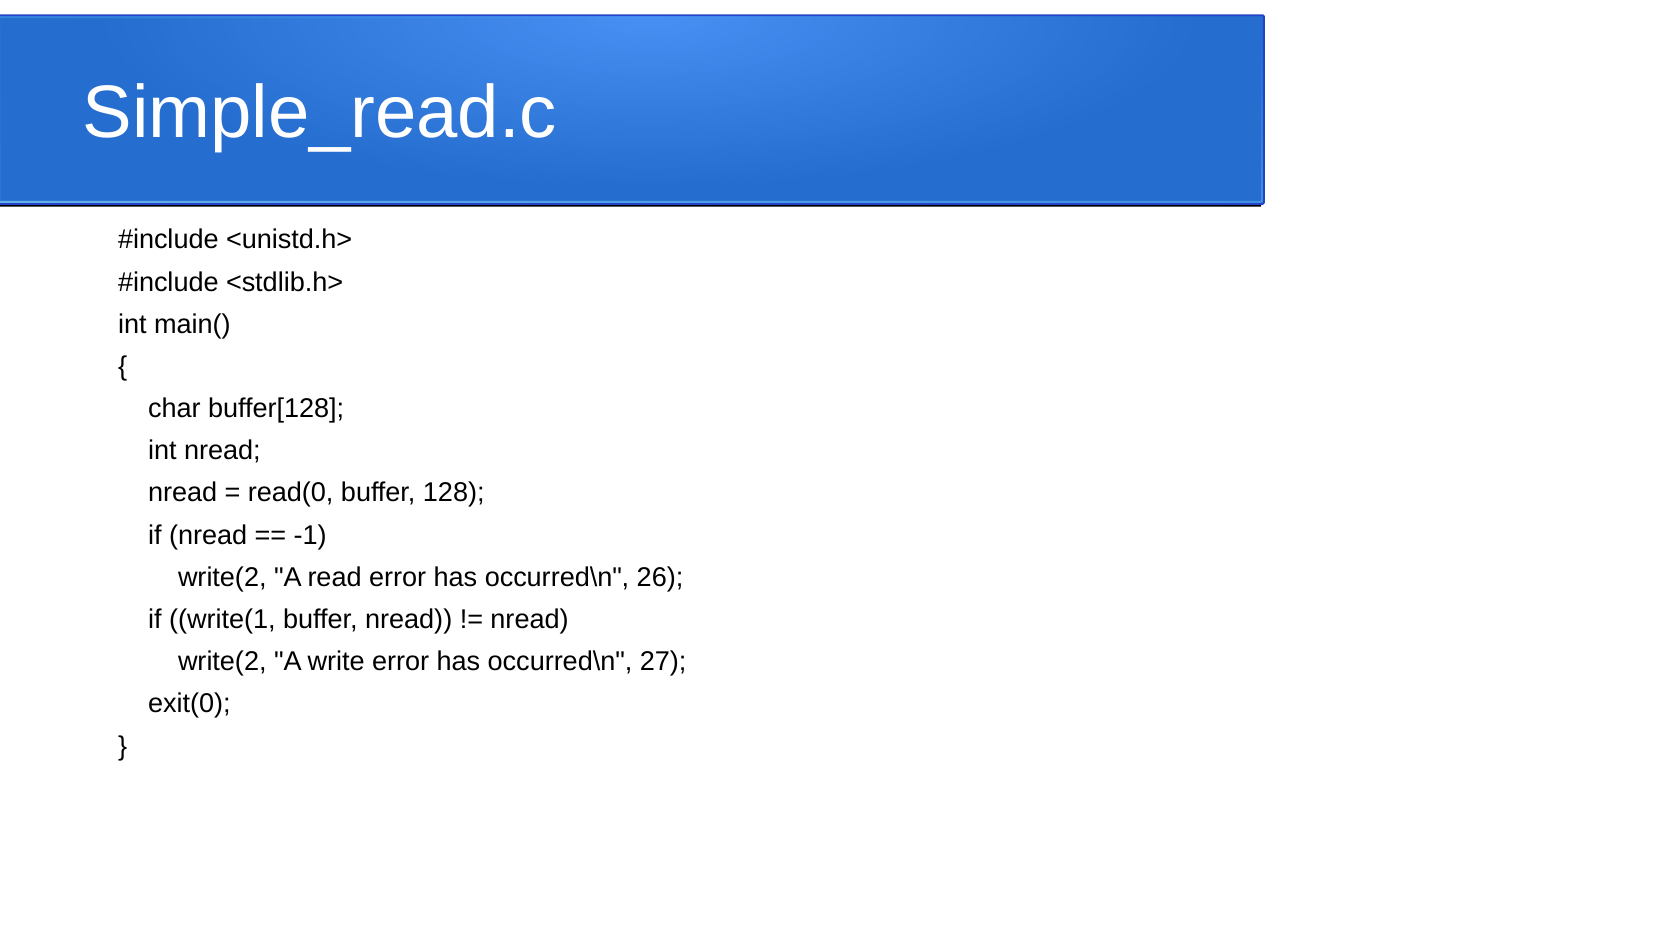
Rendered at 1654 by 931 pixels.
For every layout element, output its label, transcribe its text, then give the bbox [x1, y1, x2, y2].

title Simple_read.c [82, 35, 1235, 189]
list #include <unistd.h> #include <stdlib.h> int main() { char buffer[128]; int nread; nread = read(0, buffer, 128); if (nread == -1) write(2, "A read error has occurred\n", 26); if ((write(1, buffer, nread)) != nread) write(2, "A write error has occurred\n", 27); exit(0); } [82, 224, 1571, 764]
